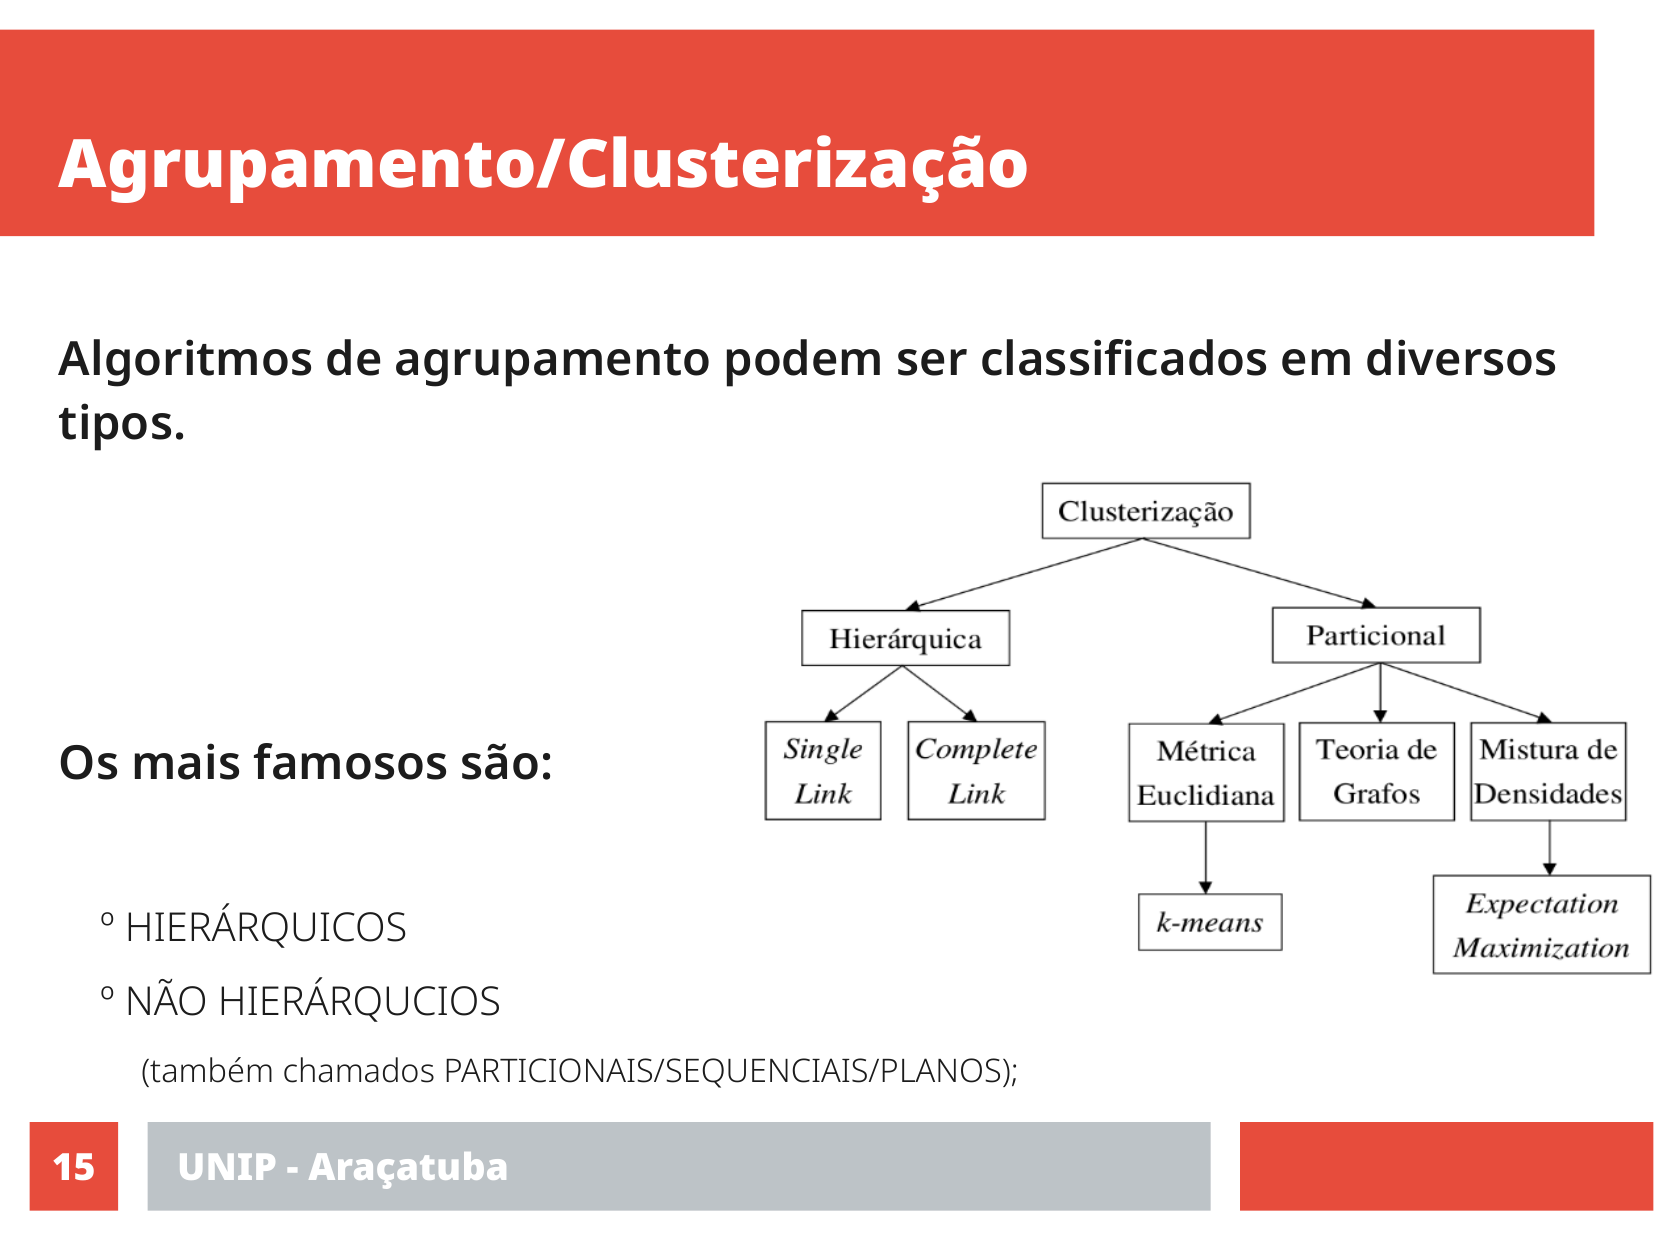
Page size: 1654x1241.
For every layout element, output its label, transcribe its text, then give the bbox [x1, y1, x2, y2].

picture [758, 476, 1654, 976]
title Agrupamento/Clusterização [59, 59, 1595, 207]
list Algoritmos de agrupamento podem ser classificados em diversos tipos. Os mais famosos são: º HIERÁRQUICOS º NÃO HIERÁRQUCIOS (também chamados PARTICIONAIS/SEQUENCIAIS/PLANOS); [59, 324, 1565, 1093]
